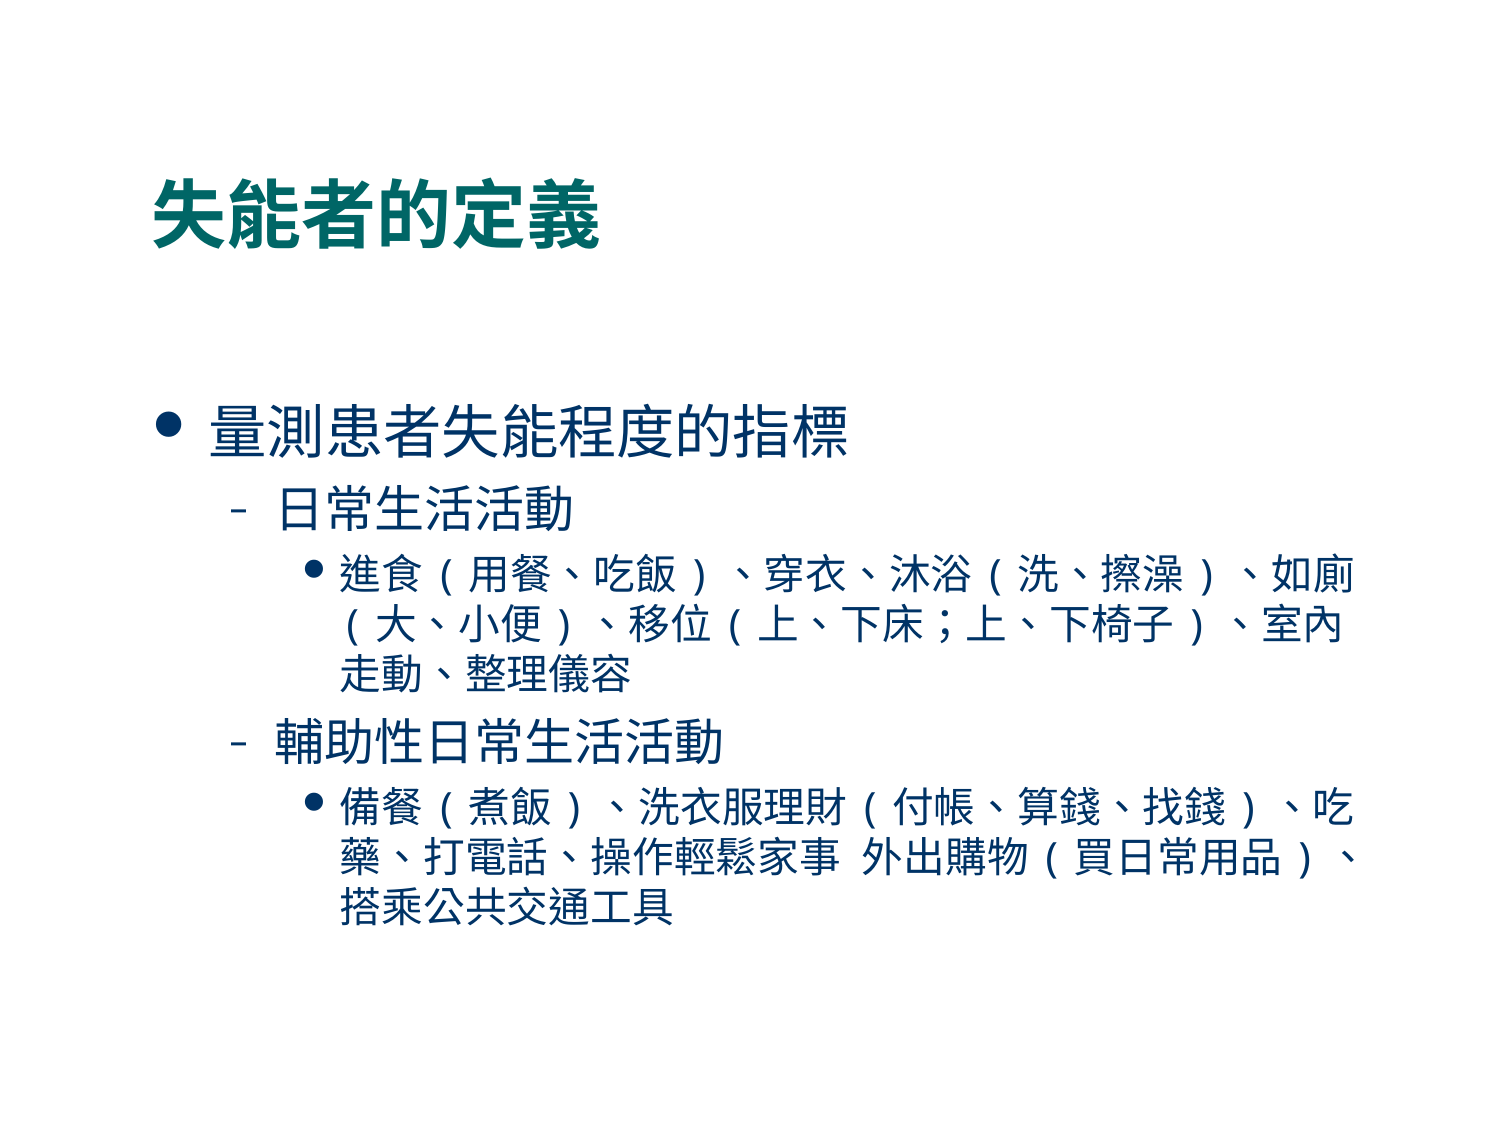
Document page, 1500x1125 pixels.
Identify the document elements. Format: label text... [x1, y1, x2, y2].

title 失能者的定義 [136, 136, 1414, 301]
list 量測患者失能程度的指標 日常生活活動 進食(用餐、吃飯)、穿衣、沐浴(洗、擦澡)、如廁(大、小便)、移位(上、下床；上、下椅子)、室內走動、整理儀容 輔助性日常生活活動 備餐(煮飯)、洗衣服理財(付帳、算錢、找錢)、吃藥、打電話、操作輕鬆家事 外出購物(買日常用品)、搭乘公共交通工具 [137, 387, 1400, 999]
